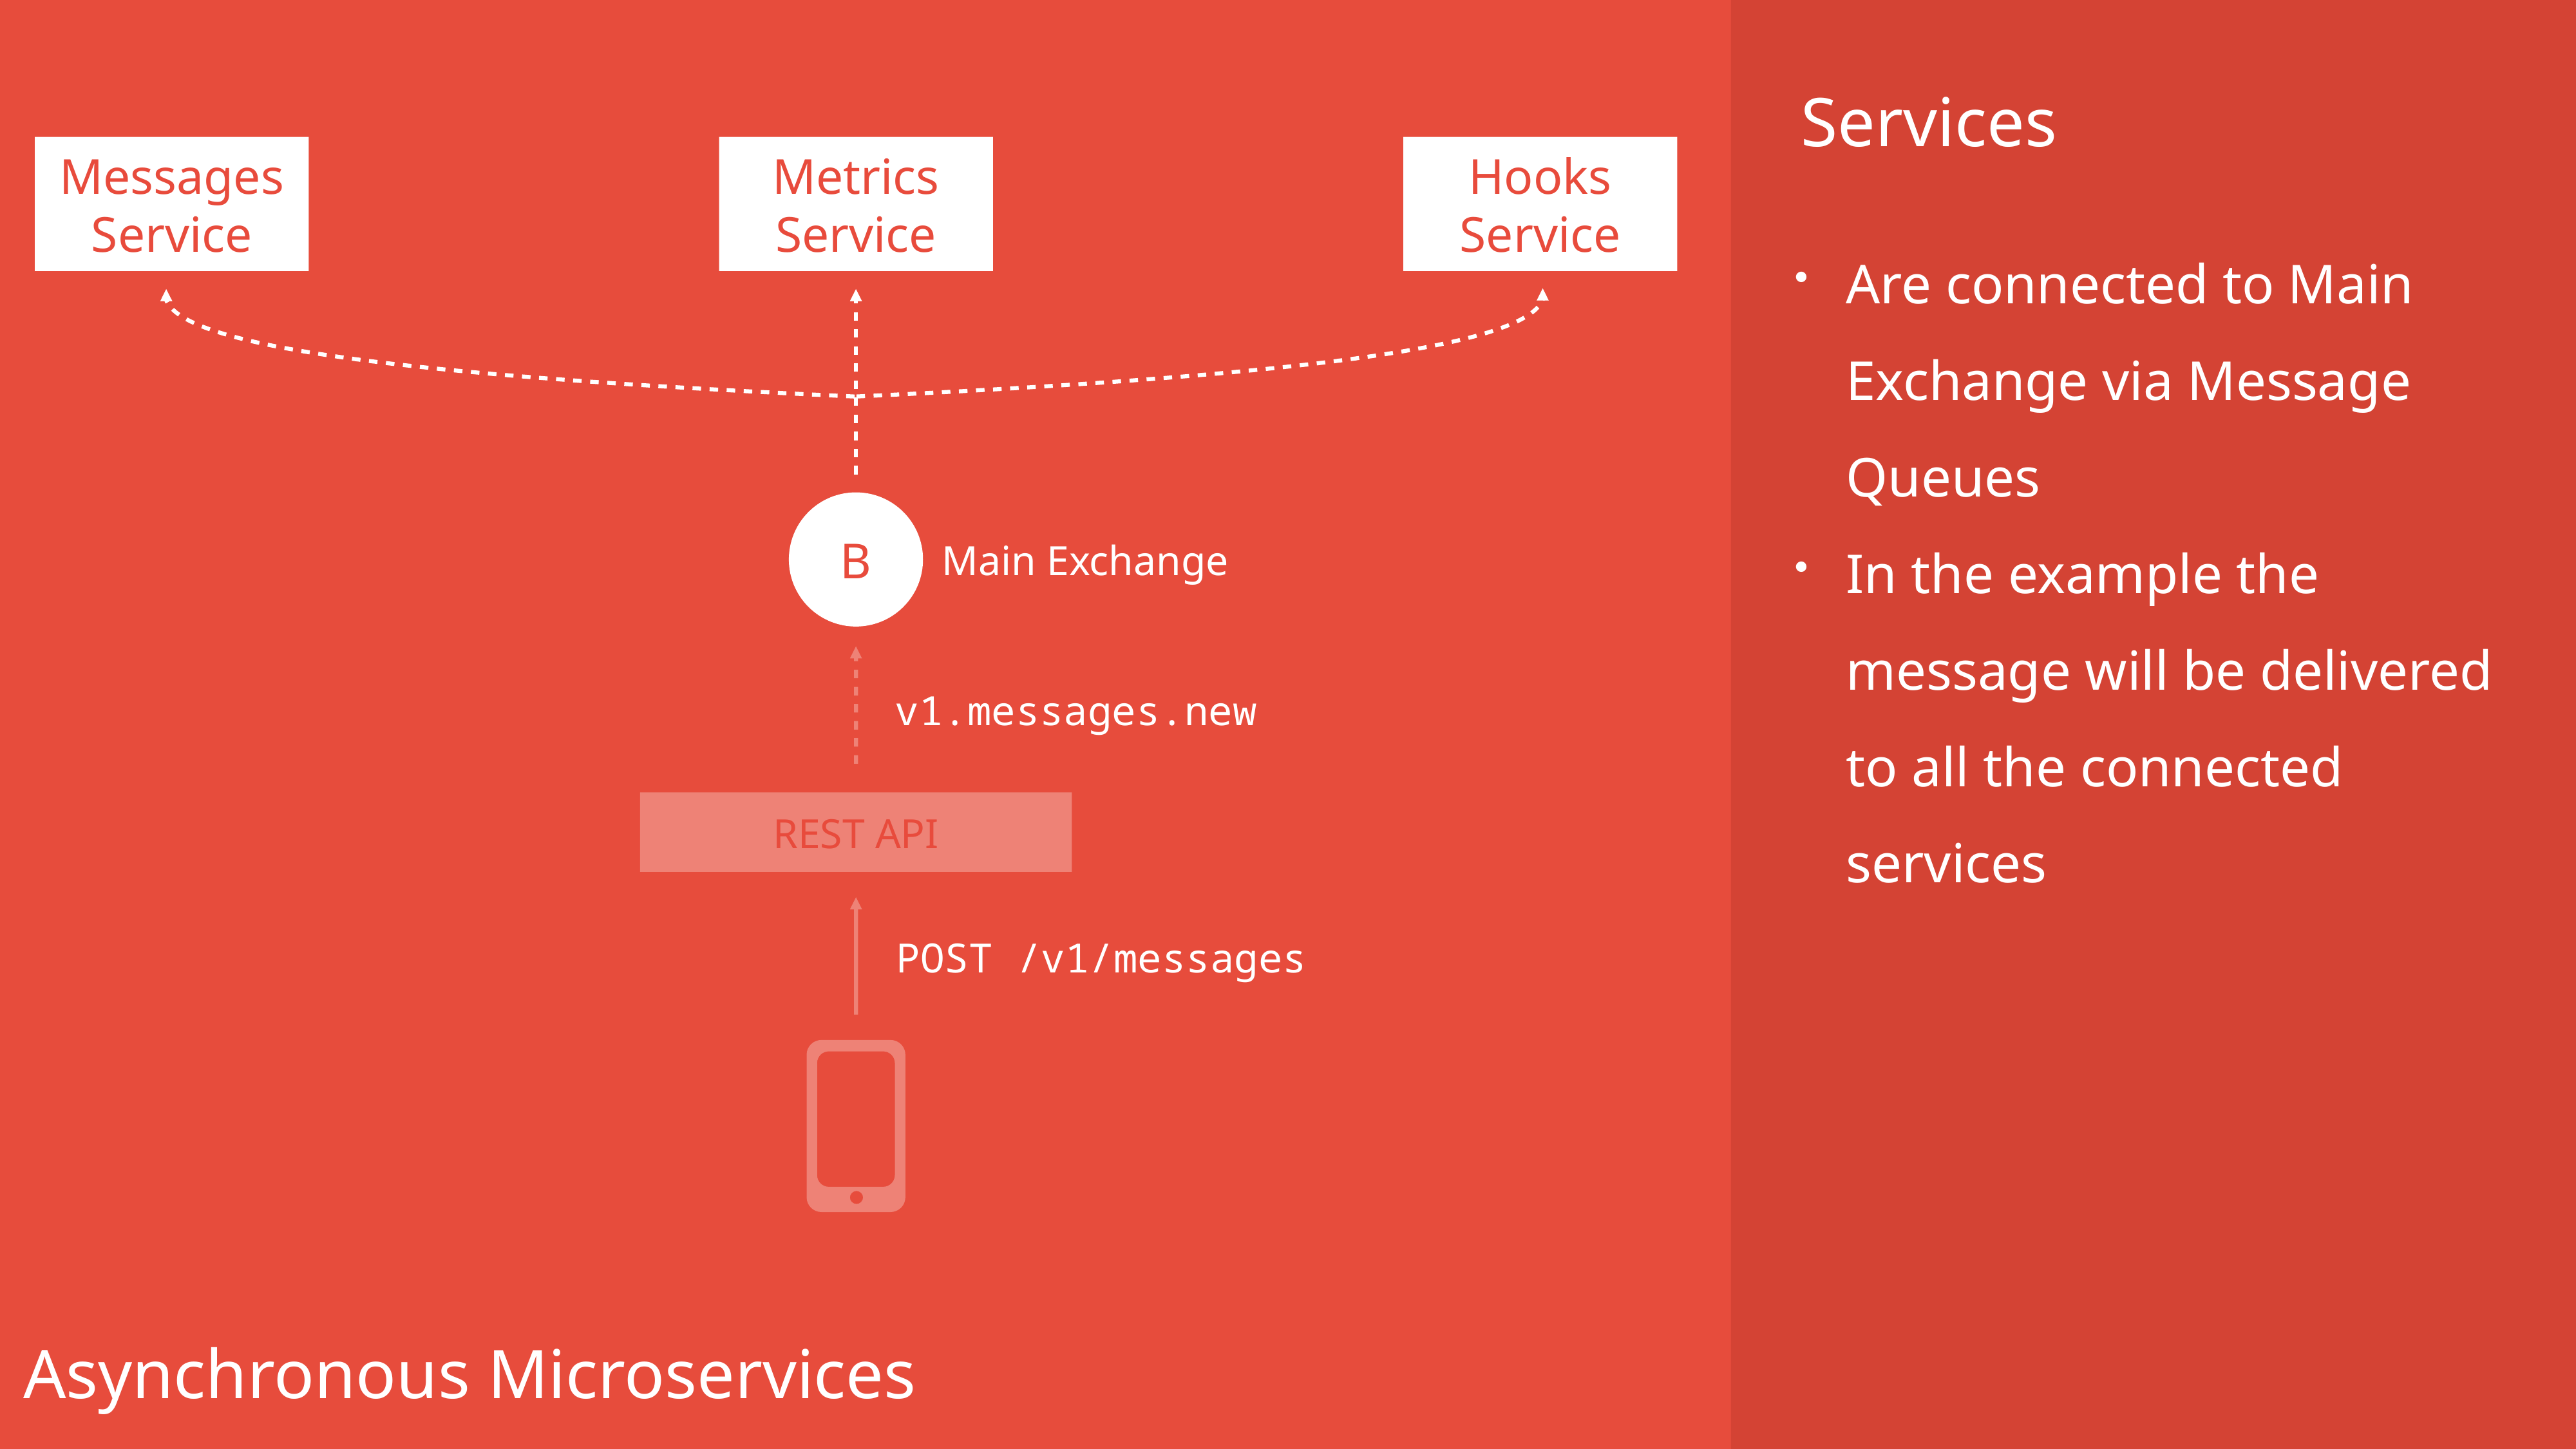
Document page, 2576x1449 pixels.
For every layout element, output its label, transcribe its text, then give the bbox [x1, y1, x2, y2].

text_box Messages Service [35, 137, 309, 271]
text_box [806, 1039, 905, 1213]
text_box [1730, 0, 2576, 1449]
text_box Metrics Service [719, 137, 993, 271]
text_box v1.messages.new [895, 685, 1258, 734]
text_box Are connected to Main Exchange via Message Queues In the example the message will be delivered to all the connected services [1794, 217, 2515, 894]
text_box Main Exchange [936, 529, 1235, 589]
text_box Asynchronous Microservices [17, 1325, 922, 1417]
text_box REST API [639, 792, 1072, 872]
text_box Hooks Service [1403, 137, 1678, 271]
text_box Services [1795, 74, 2063, 166]
text_box POST /v1/messages [1240, 953, 1251, 970]
text_box B [788, 492, 923, 627]
text_box v1.messages.new [1094, 706, 1105, 723]
text_box POST /v1/messages [896, 932, 1307, 981]
